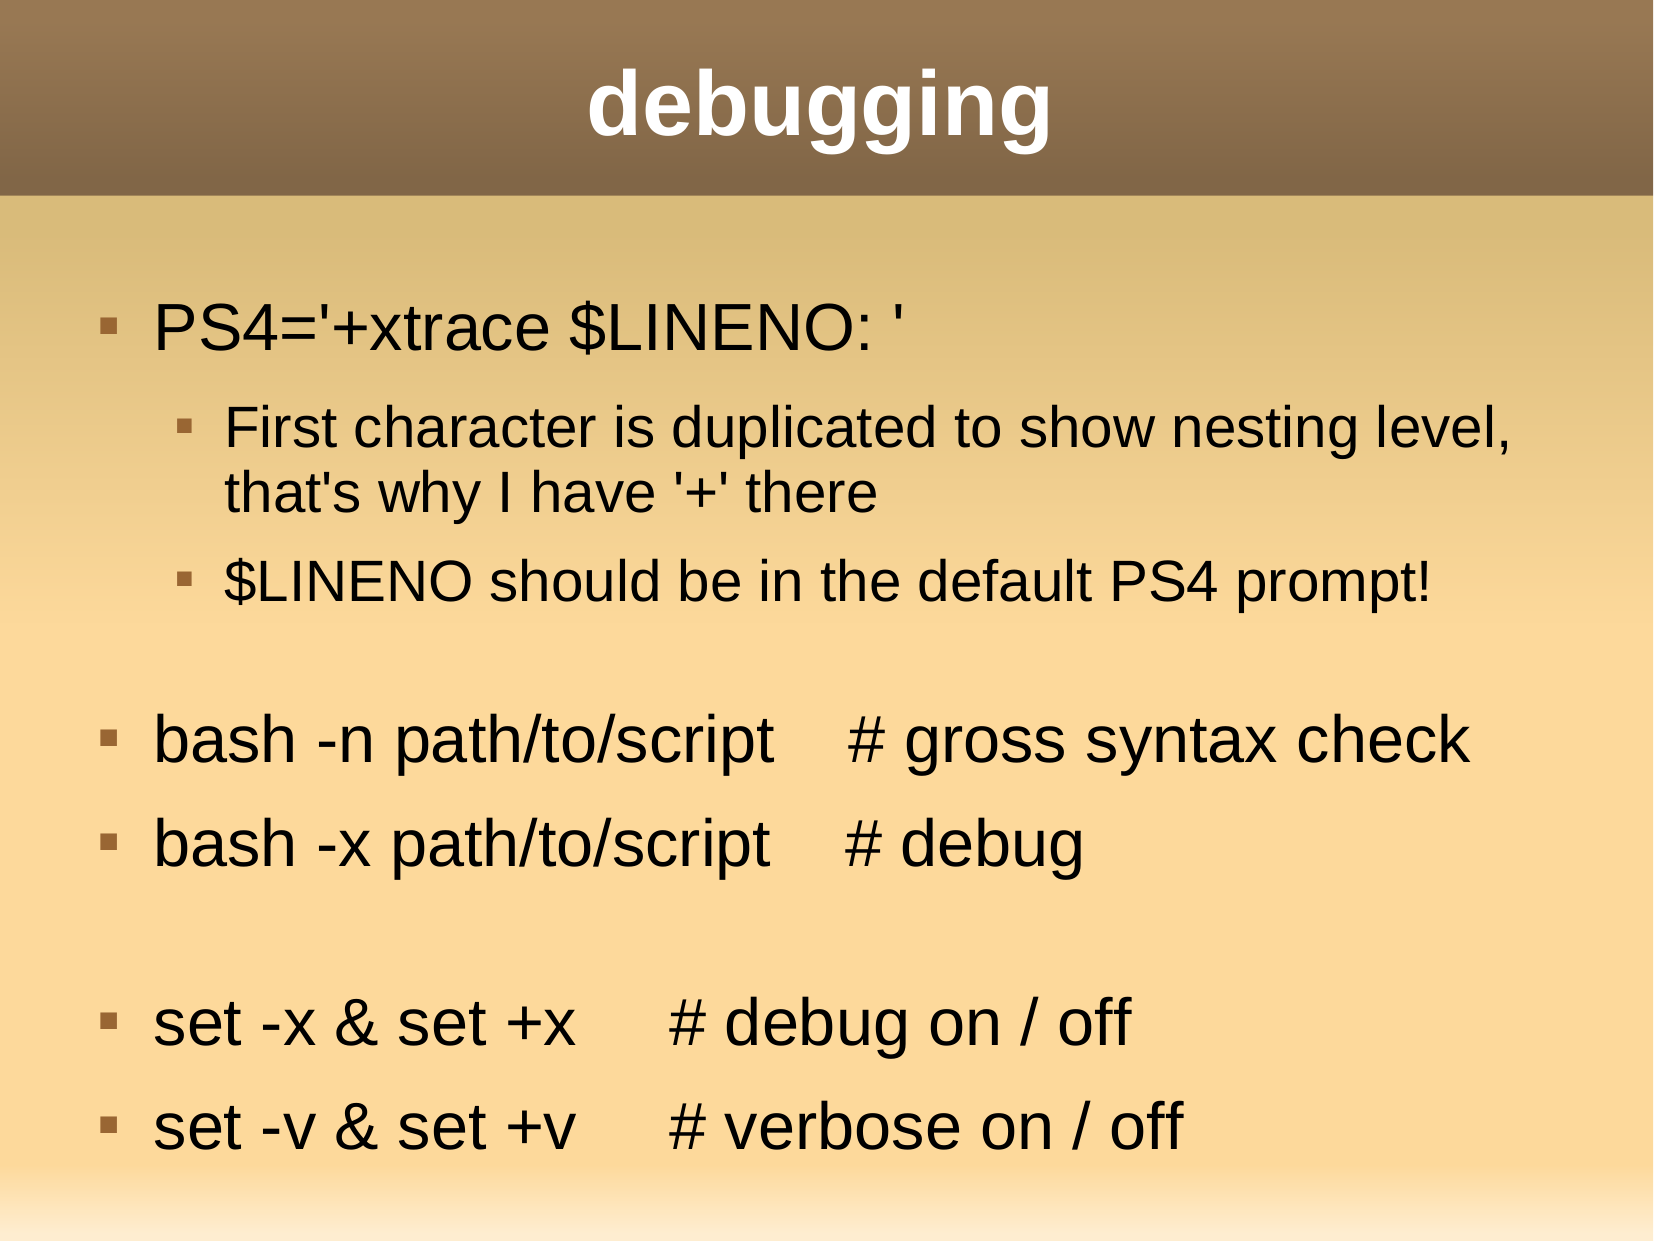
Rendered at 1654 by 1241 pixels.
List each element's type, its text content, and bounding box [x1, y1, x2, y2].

list PS4='+xtrace $LINENO: ' First character is duplicated to show nesting level, that's why I have '+' there $LINENO should be in the default PS4 prompt! bash -n path/to/script # gross syntax check bash -x path/to/script # debug set -x & set +x # debug on / off set -v & set +v # verbose on / off [82, 290, 1571, 1165]
title debugging [76, 0, 1565, 208]
picture [0, 0, 1654, 1241]
